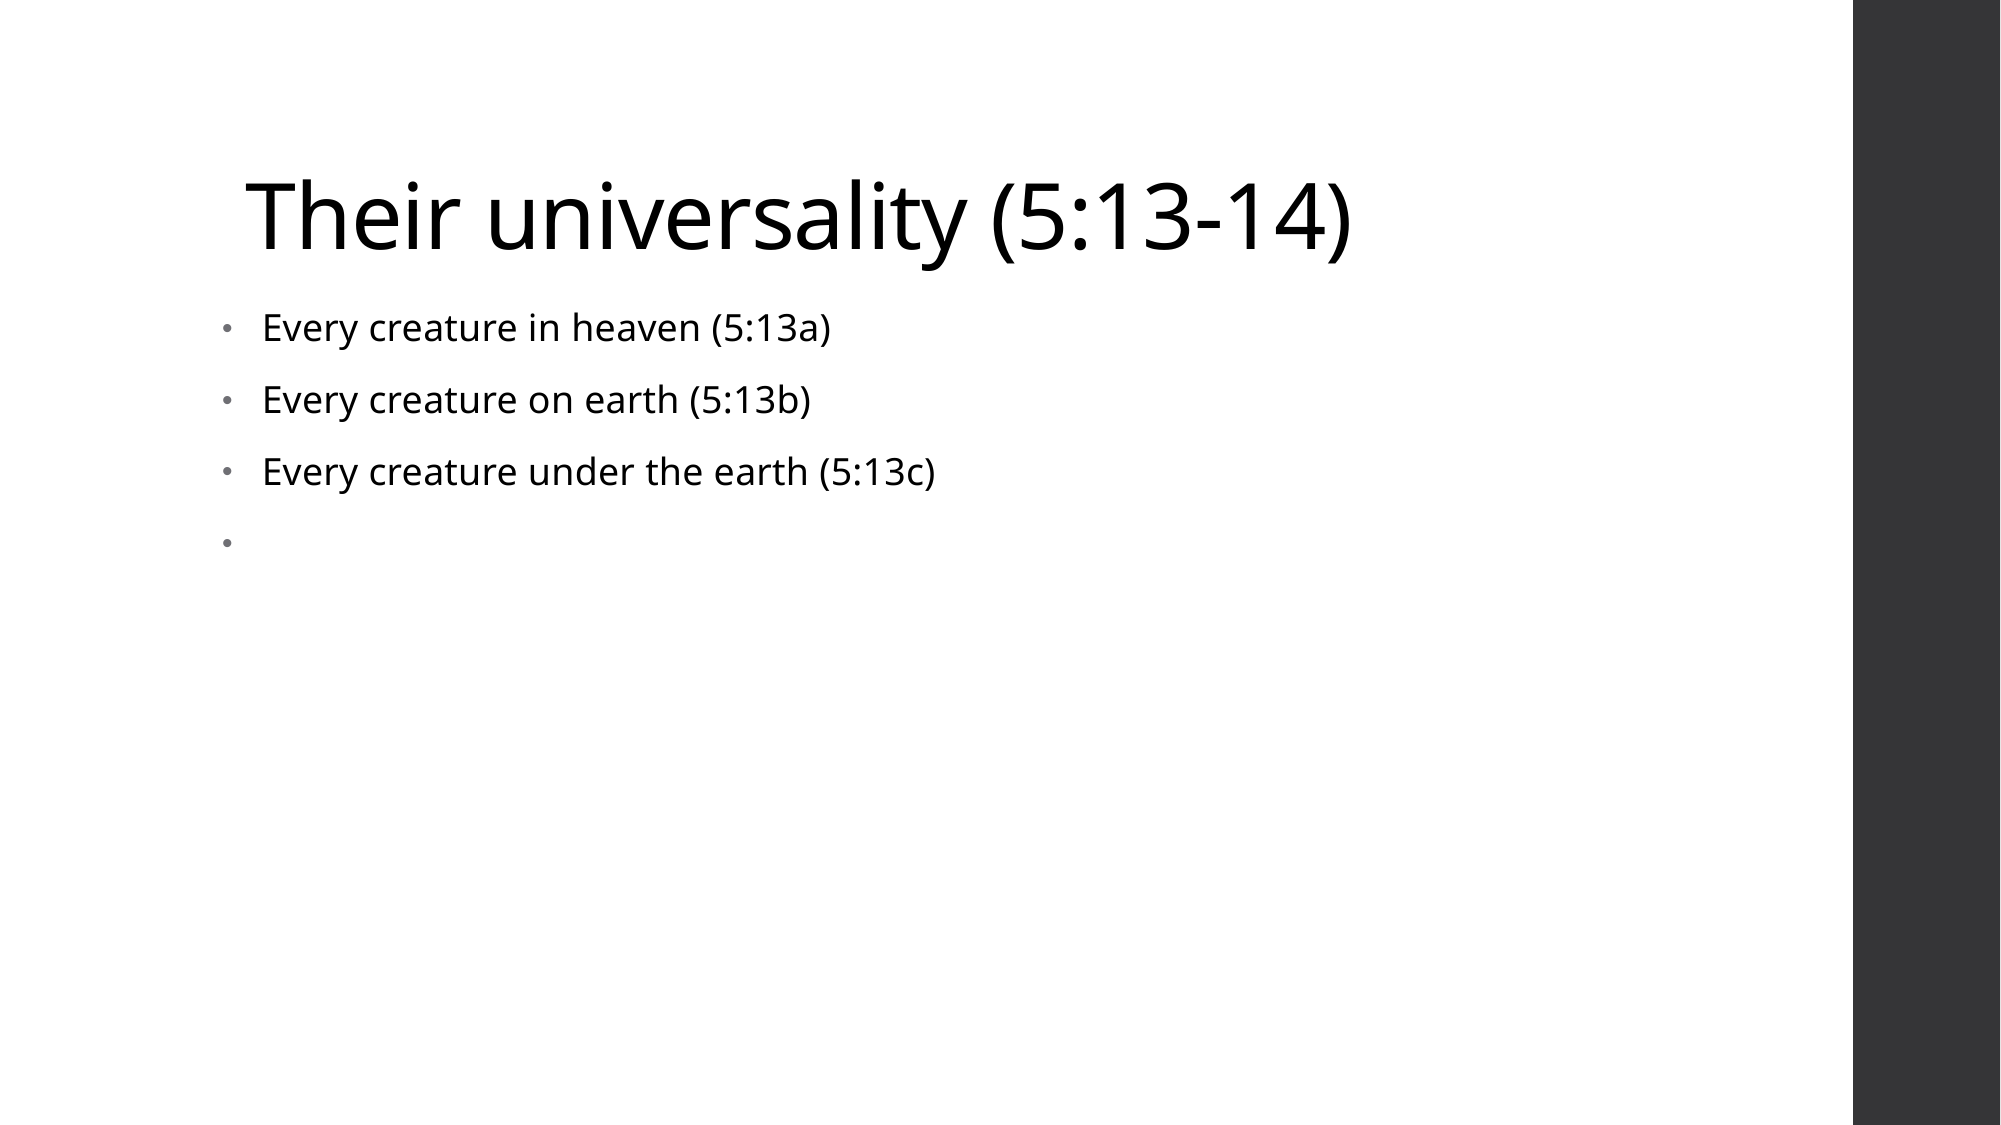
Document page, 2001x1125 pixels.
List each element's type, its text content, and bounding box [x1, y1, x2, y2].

list Every creature in heaven (5:13a) Every creature on earth (5:13b) Every creature under the earth (5:13c) [206, 299, 1617, 1014]
title Their universality (5:13-14) [206, 60, 1797, 278]
